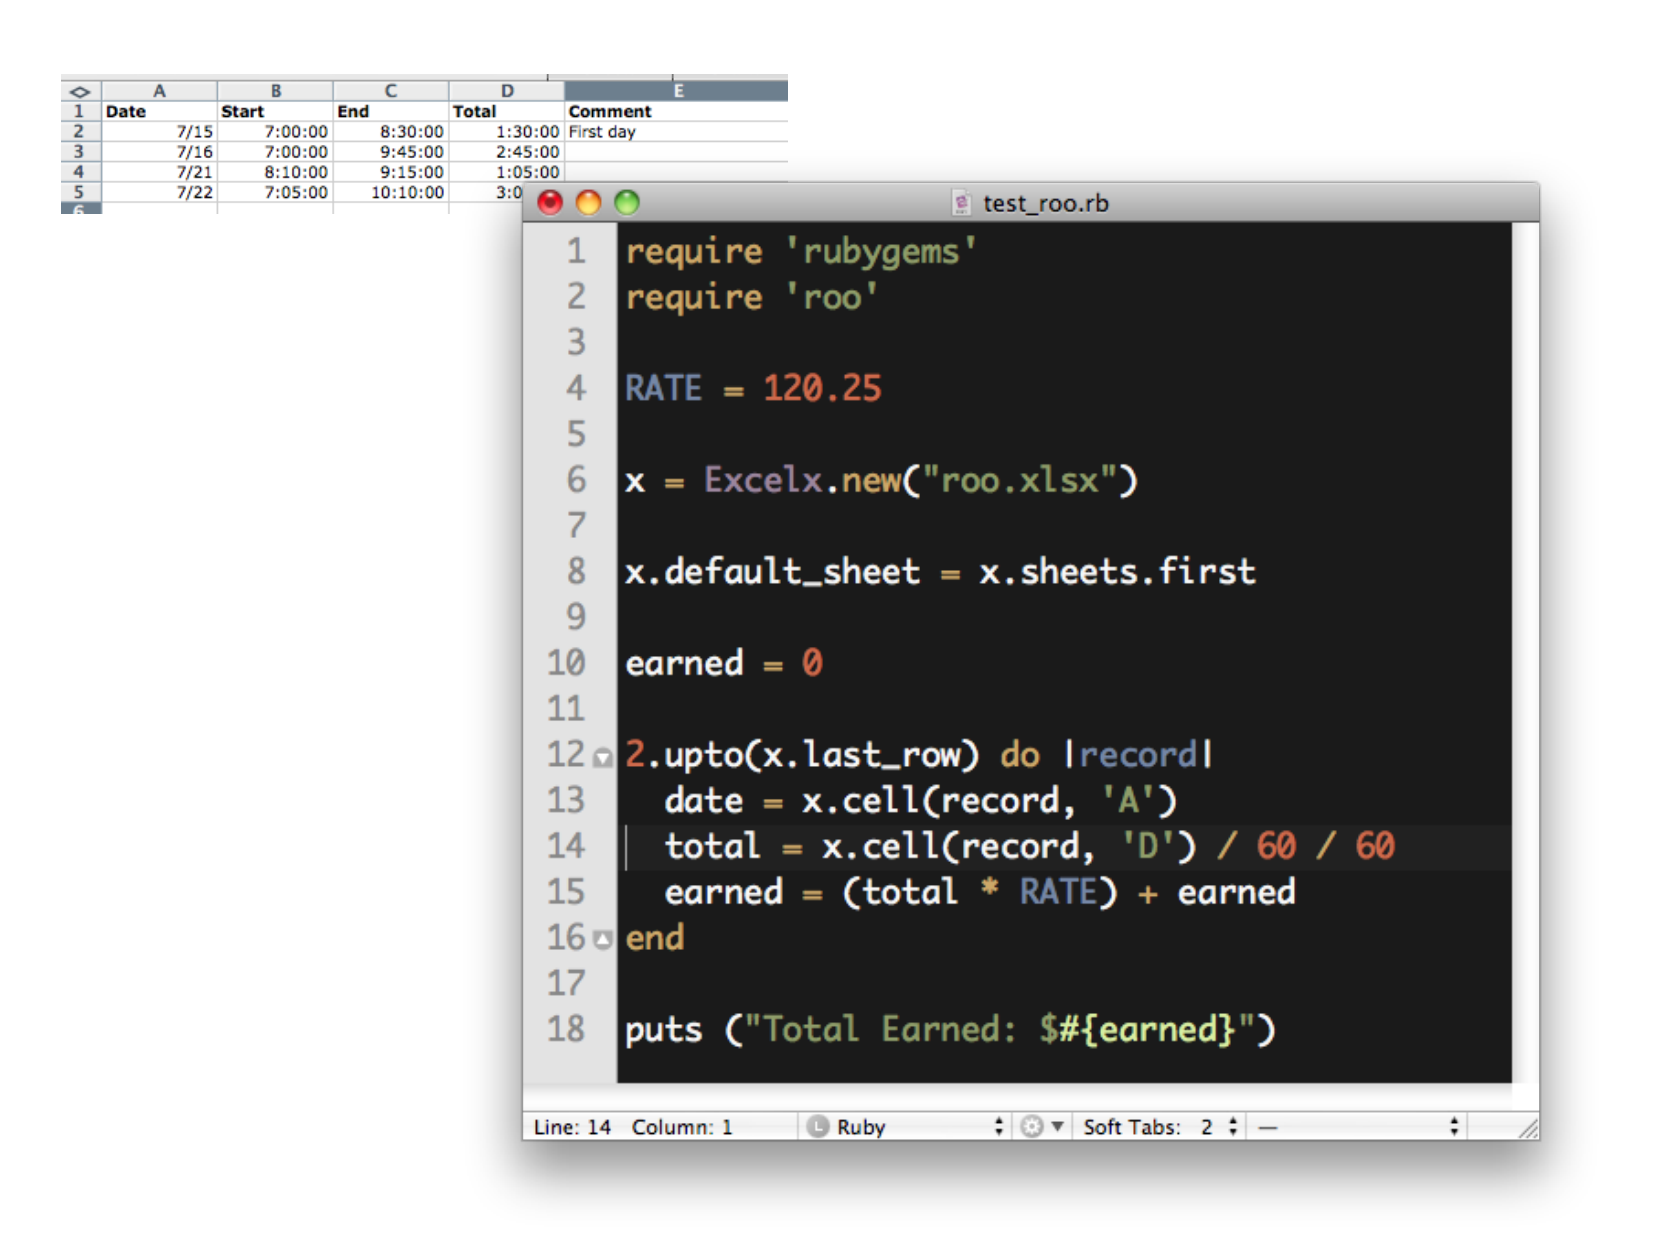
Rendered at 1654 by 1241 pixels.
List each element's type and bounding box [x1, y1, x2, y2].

picture [61, 74, 1613, 1241]
